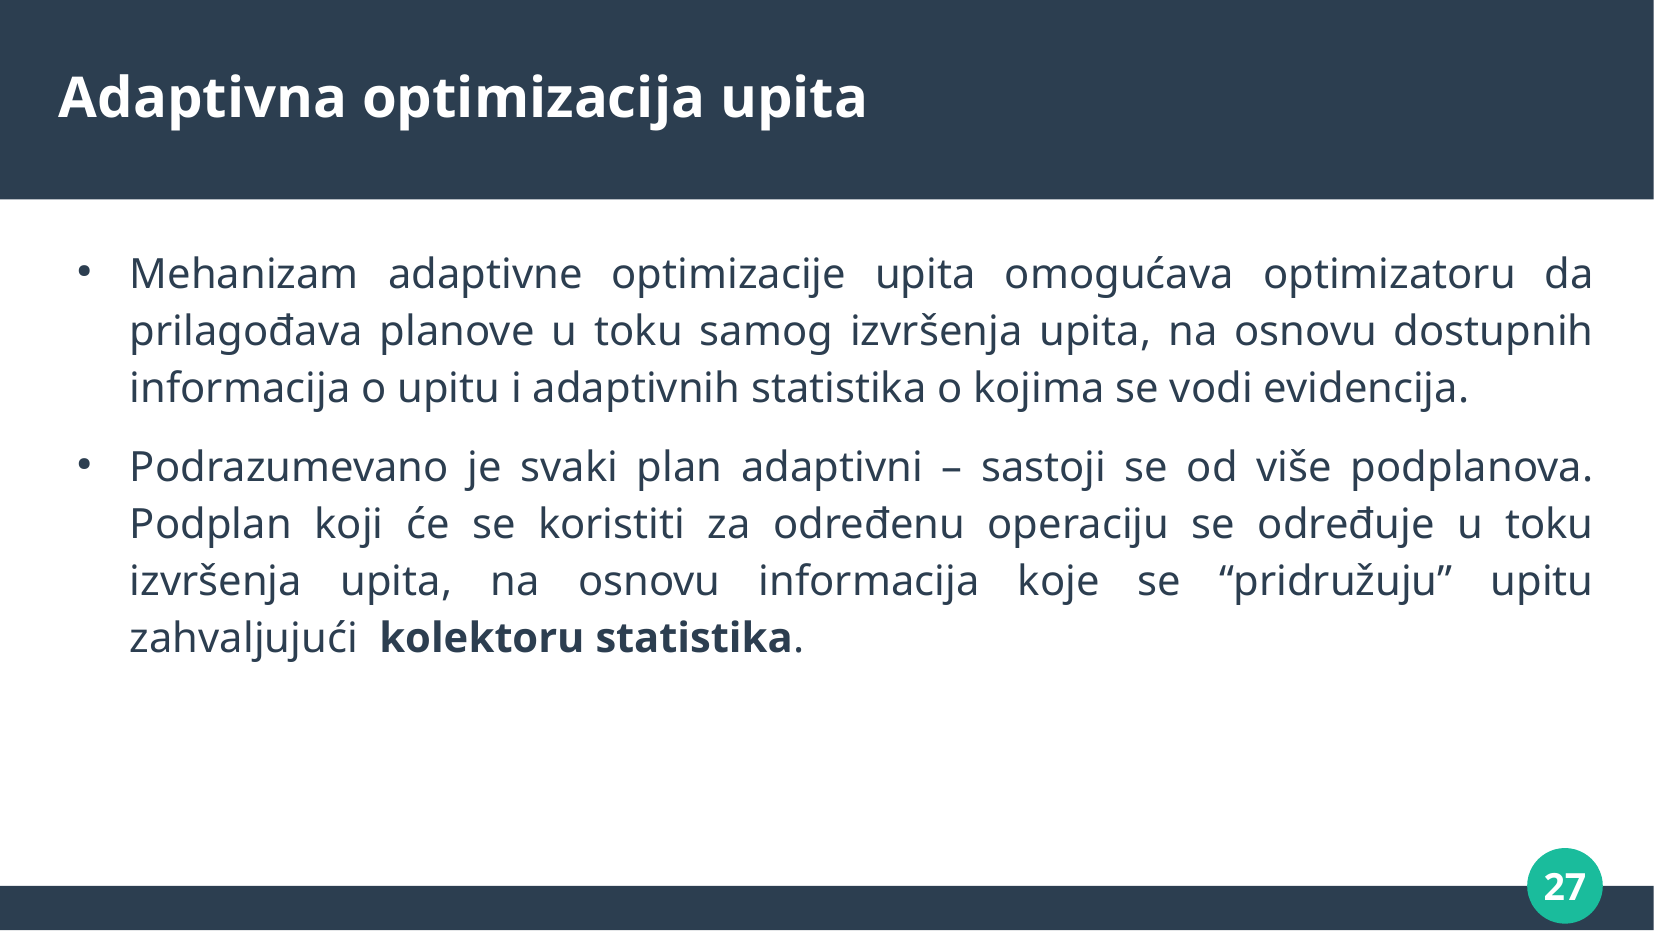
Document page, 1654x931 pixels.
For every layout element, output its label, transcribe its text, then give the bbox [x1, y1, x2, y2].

list Mehanizam adaptivne optimizacije upita omogućava optimizatoru da prilagođava planove u toku samog izvršenja upita, na osnovu dostupnih informacija o upitu i adaptivnih statistika o kojima se vodi evidencija. Podrazumevano je svaki plan adaptivni – sastoji se od više podplanova. Podplan koji će se koristiti za određenu operaciju se određuje u toku izvršenja upita, na osnovu informacija koje se “pridružuju” upitu zahvaljujući kolektoru statistika. [59, 243, 1595, 864]
title Adaptivna optimizacija upita [59, 37, 1595, 155]
